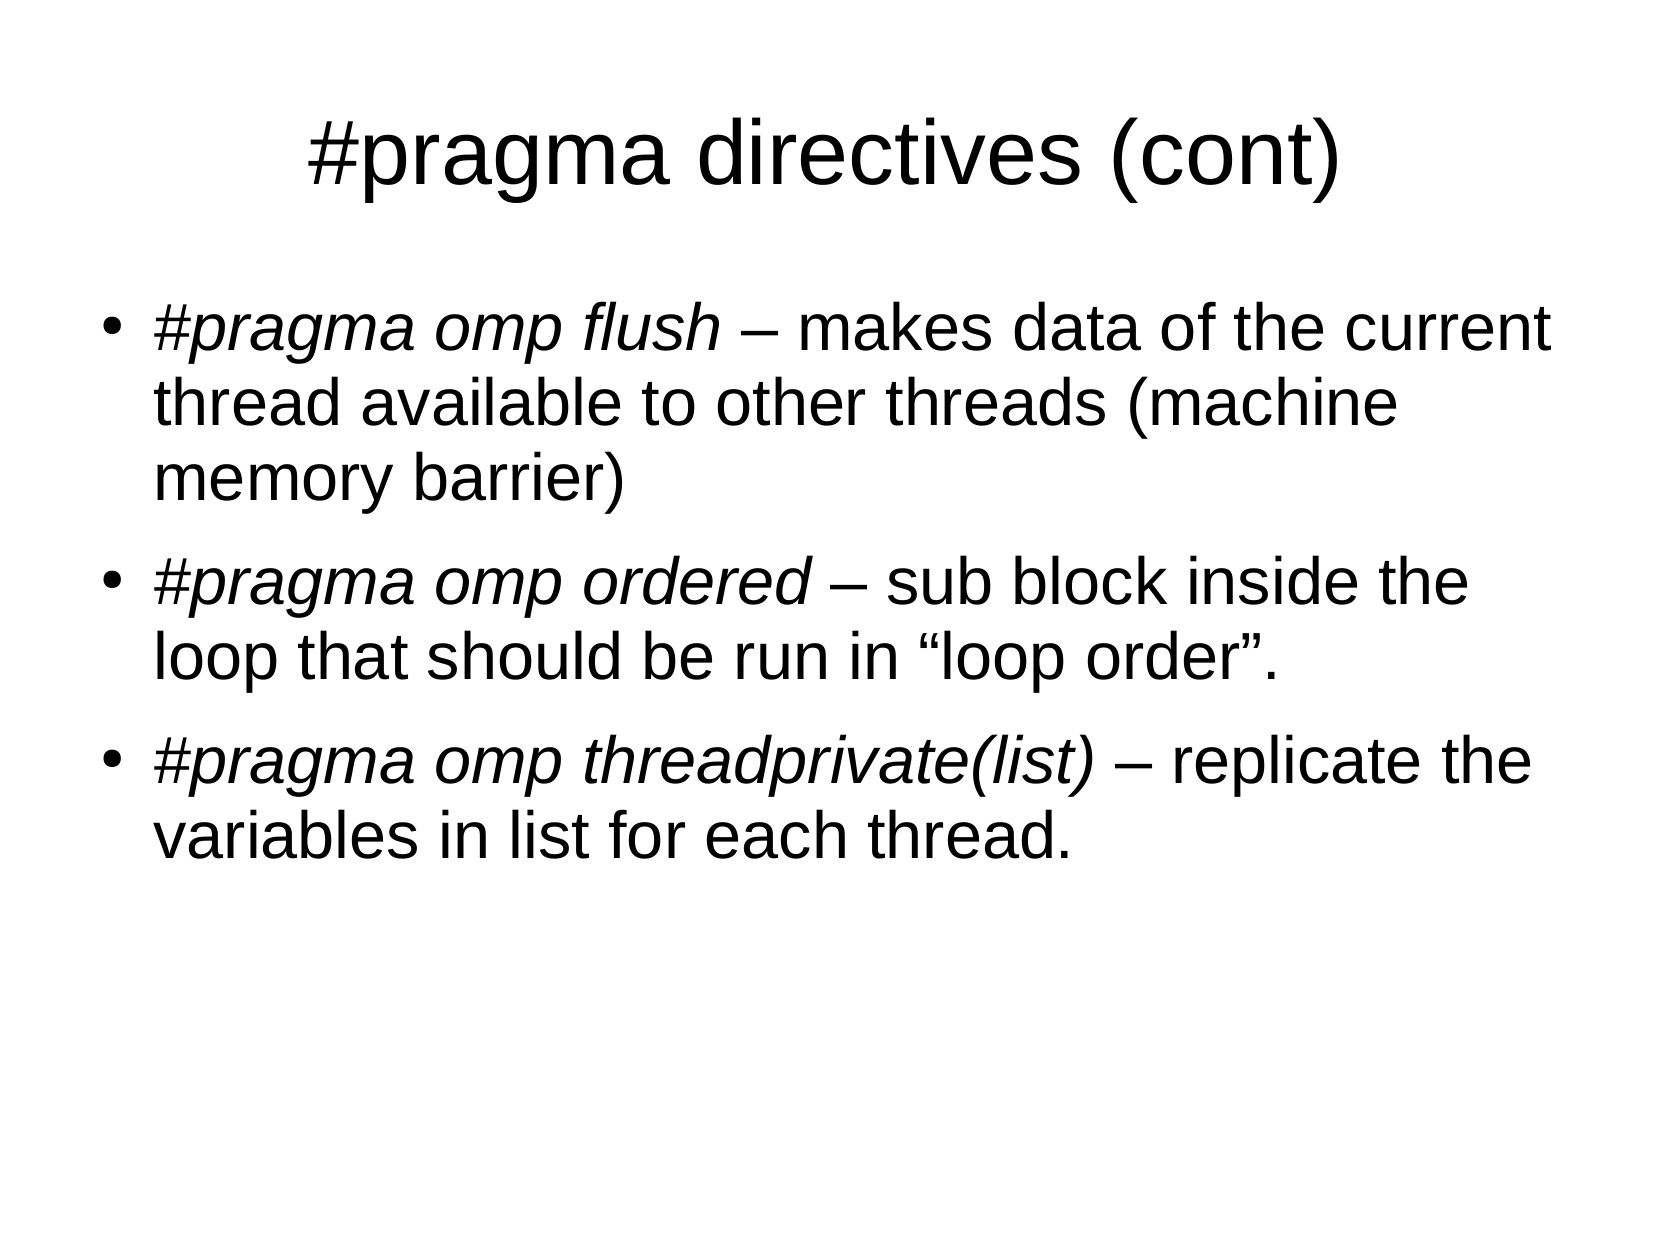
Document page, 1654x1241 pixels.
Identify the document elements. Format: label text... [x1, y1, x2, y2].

title #pragma directives (cont) [82, 49, 1571, 257]
list #pragma omp flush – makes data of the current thread available to other threads (machine memory barrier) #pragma omp ordered – sub block inside the loop that should be run in “loop order”. #pragma omp threadprivate(list) – replicate the variables in list for each thread. [82, 290, 1571, 1109]
